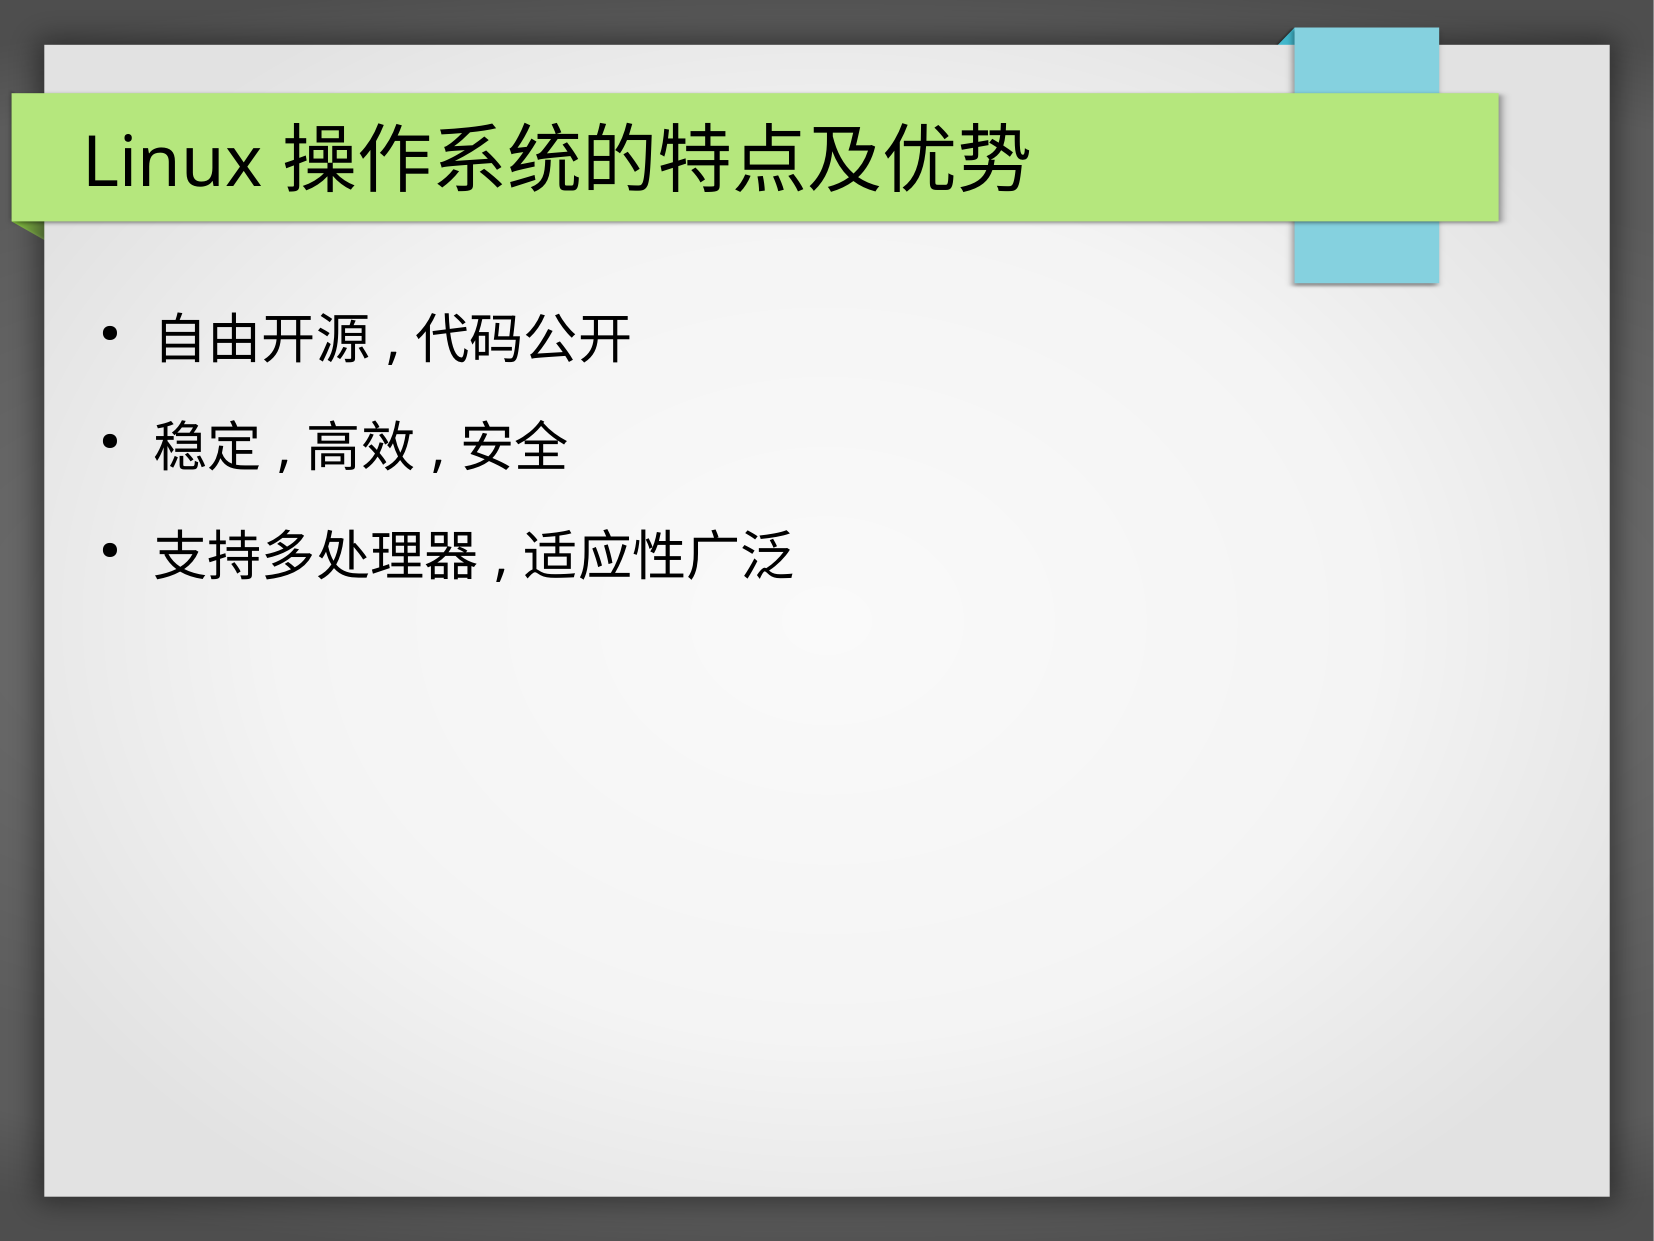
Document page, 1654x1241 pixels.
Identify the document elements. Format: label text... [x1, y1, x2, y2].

list 自由开源,代码公开 稳定,高效,安全 支持多处理器,适应性广泛 [82, 295, 1571, 1015]
picture [0, 0, 1654, 1241]
title Linux操作系统的特点及优势 [82, 94, 1264, 213]
